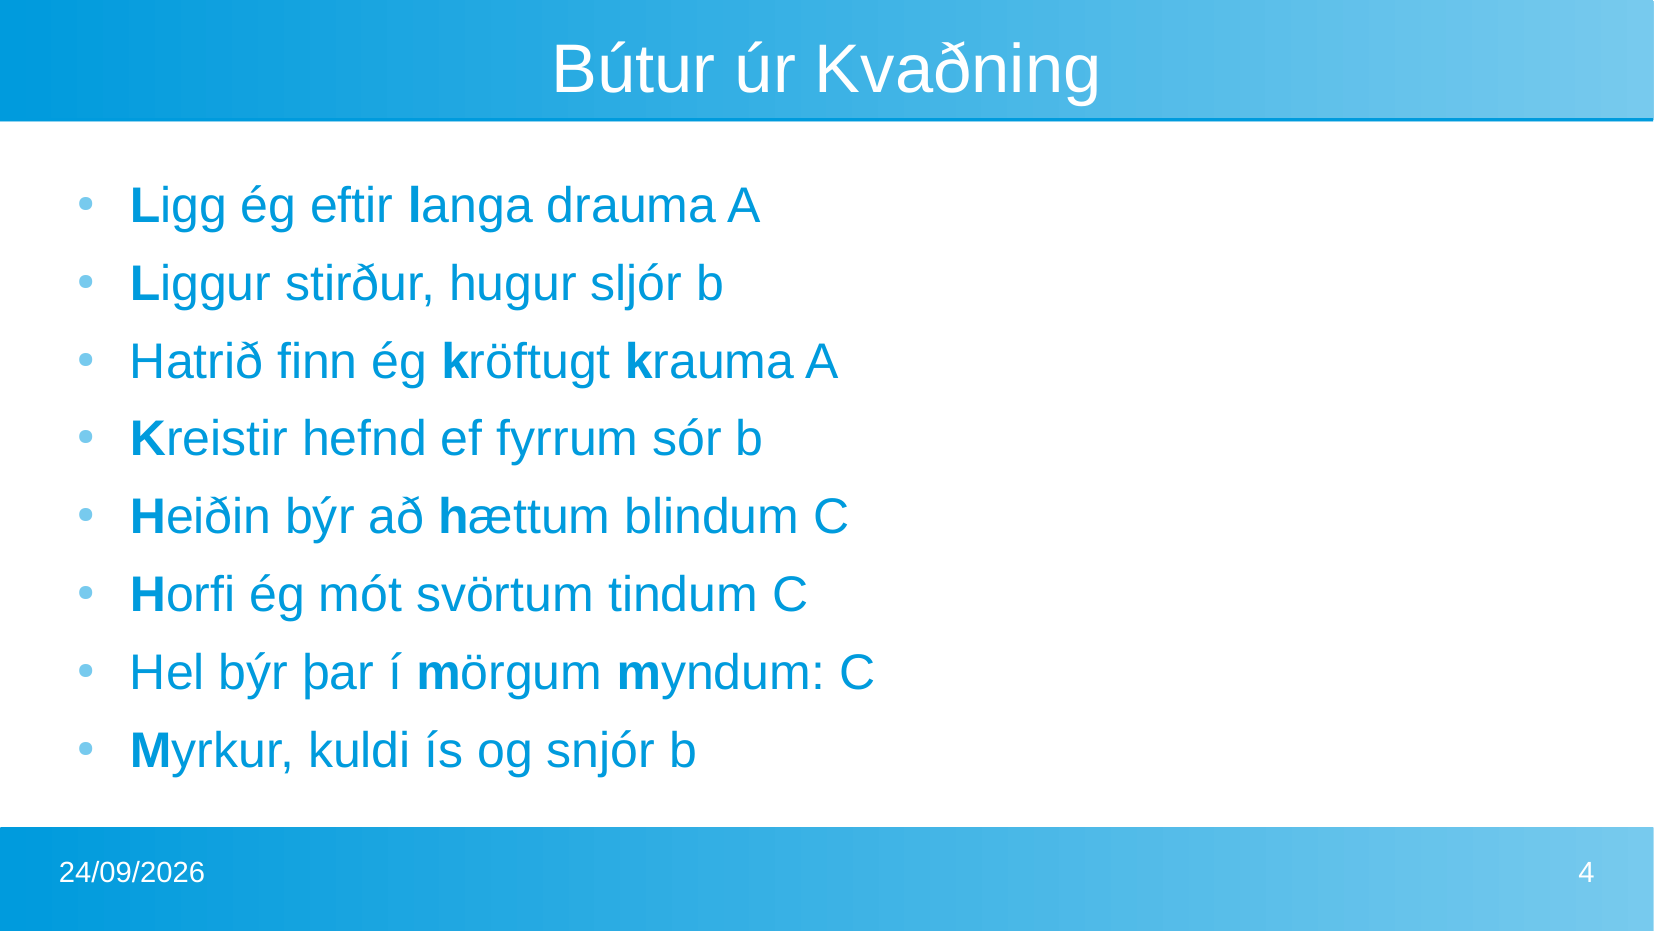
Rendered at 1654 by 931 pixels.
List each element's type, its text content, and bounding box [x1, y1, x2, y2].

title Bútur úr Kvaðning [59, 29, 1595, 108]
list Ligg ég eftir langa drauma A Liggur stirður, hugur sljór b Hatrið finn ég kröftugt krauma A Kreistir hefnd ef fyrrum sór b Heiðin býr að hættum blindum C Horfi ég mót svörtum tindum C Hel býr þar í mörgum myndum: C Myrkur, kuldi ís og snjór b [59, 177, 1595, 768]
